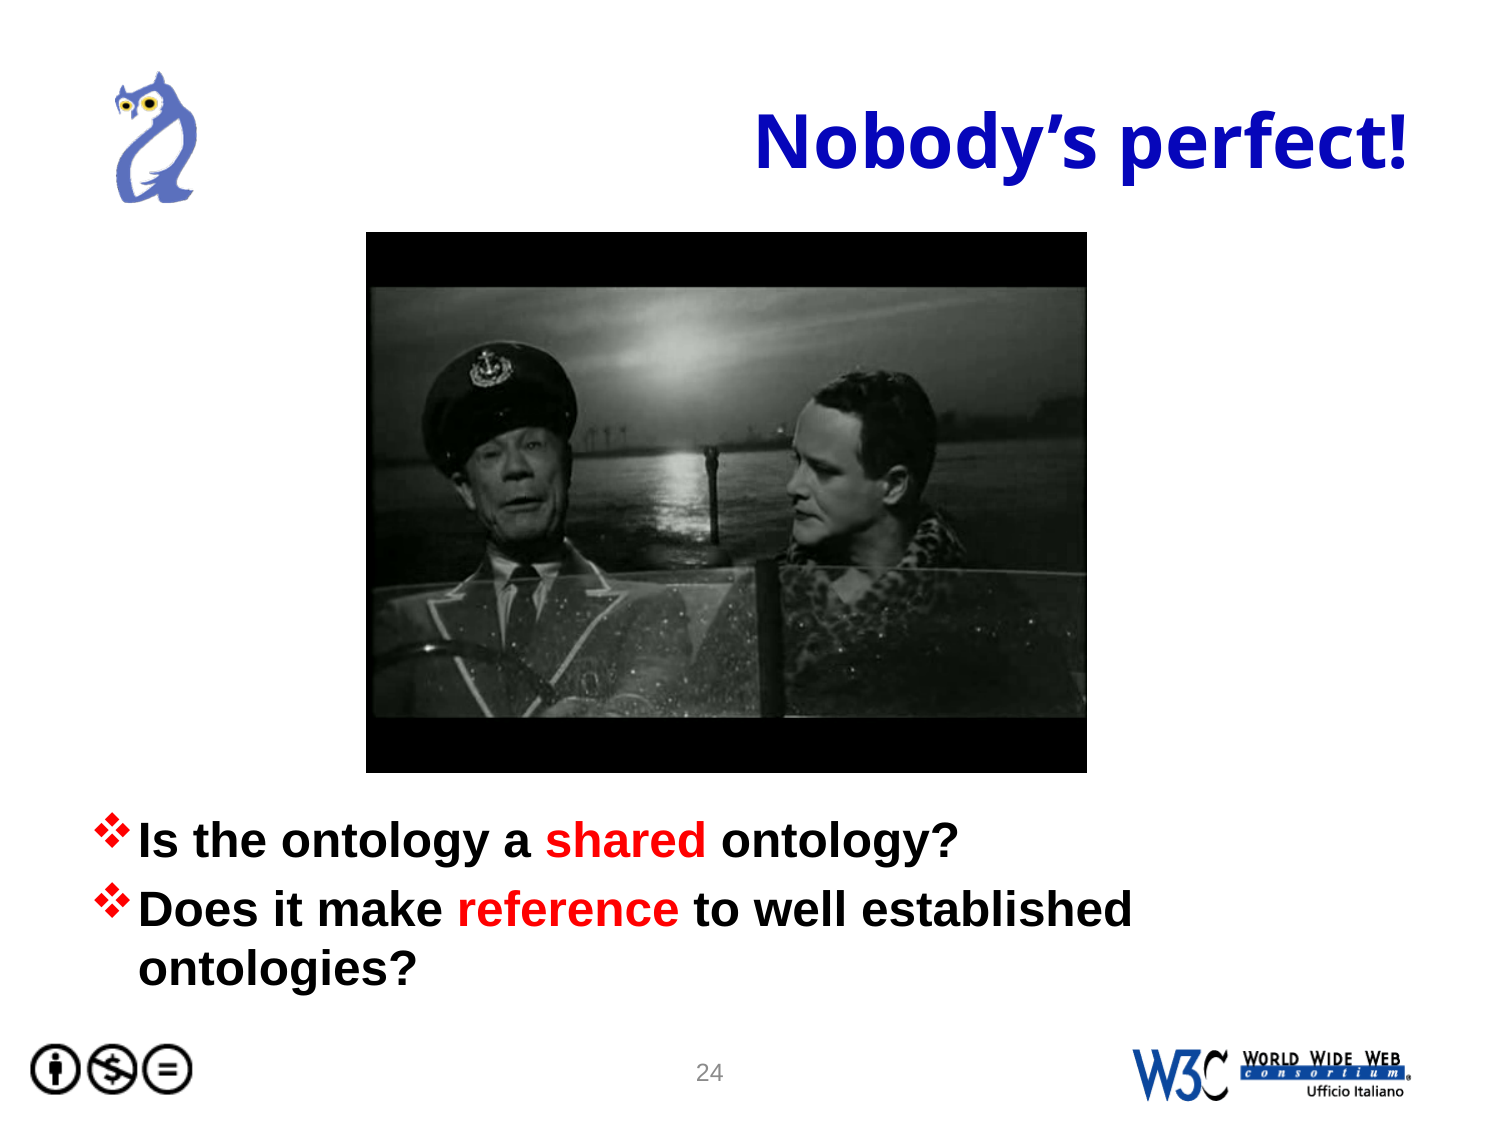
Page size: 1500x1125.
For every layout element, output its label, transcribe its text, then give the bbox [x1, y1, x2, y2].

picture [15, 1022, 205, 1106]
picture [1132, 1049, 1412, 1102]
picture [115, 71, 199, 206]
title Nobody’s perfect! [75, 45, 1425, 233]
list Is the ontology a shared ontology? Does it make reference to well established ontologies? [75, 800, 1425, 1005]
slide_number <number> [680, 1041, 761, 1102]
picture [366, 232, 1087, 773]
